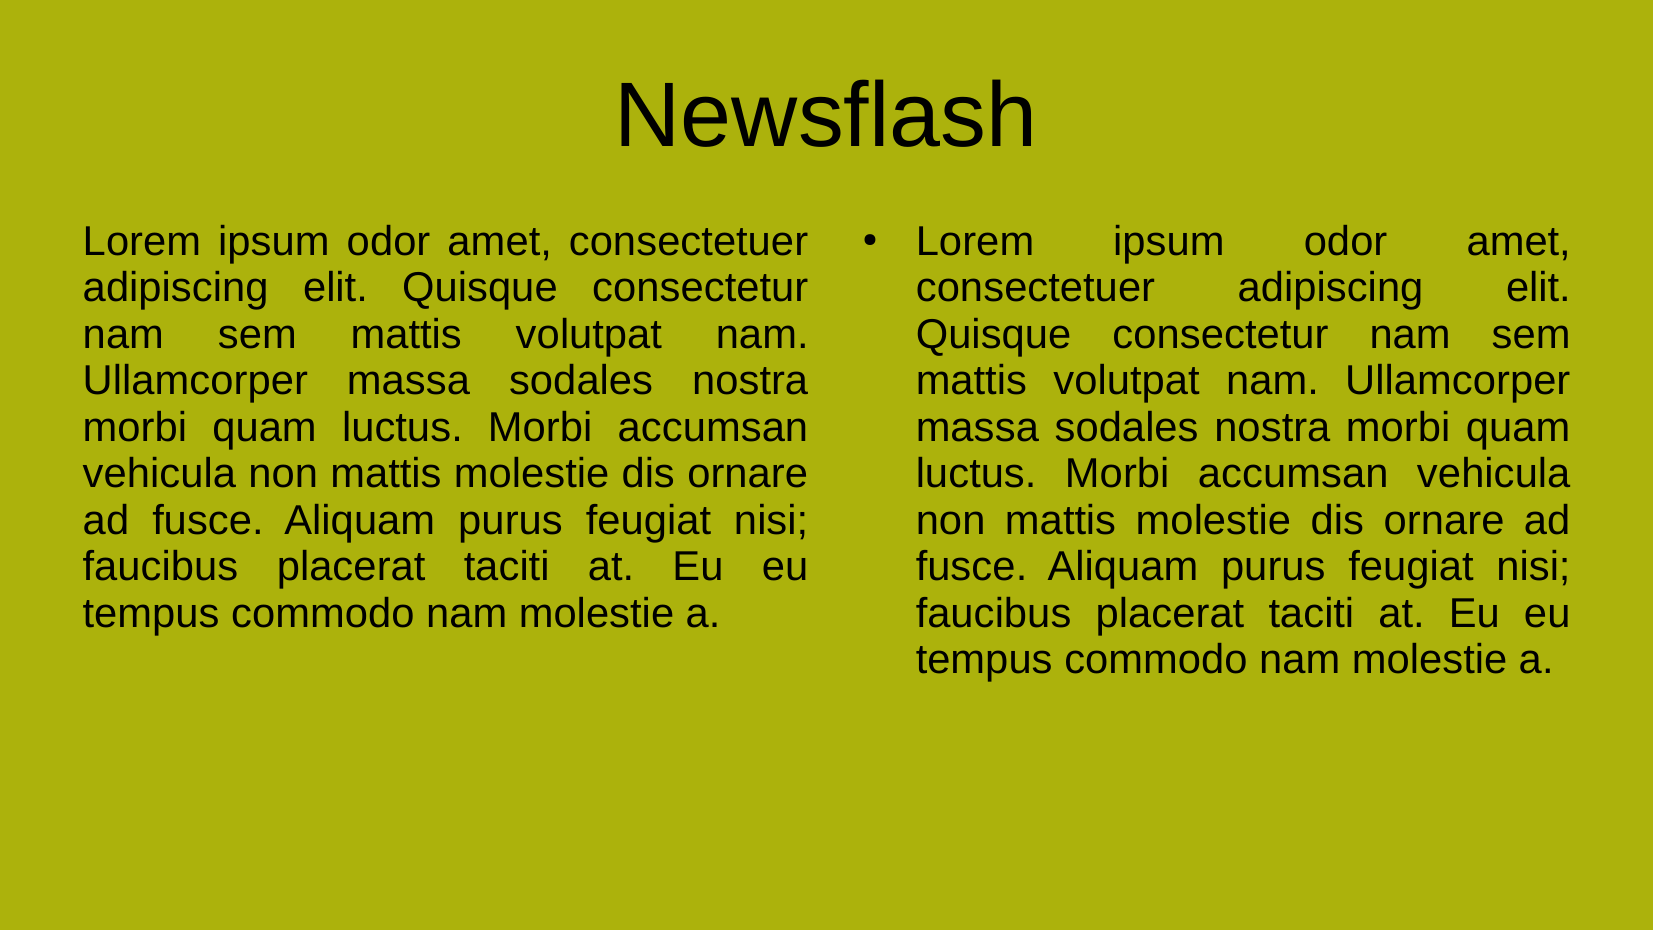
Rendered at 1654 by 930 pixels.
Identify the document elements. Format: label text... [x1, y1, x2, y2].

list Lorem ipsum odor amet, consectetuer adipiscing elit. Quisque consectetur nam sem mattis volutpat nam. Ullamcorper massa sodales nostra morbi quam luctus. Morbi accumsan vehicula non mattis molestie dis ornare ad fusce. Aliquam purus feugiat nisi; faucibus placerat taciti at. Eu eu tempus commodo nam molestie a. [844, 217, 1571, 757]
list Lorem ipsum odor amet, consectetuer adipiscing elit. Quisque consectetur nam sem mattis volutpat nam. Ullamcorper massa sodales nostra morbi quam luctus. Morbi accumsan vehicula non mattis molestie dis ornare ad fusce. Aliquam purus feugiat nisi; faucibus placerat taciti at. Eu eu tempus commodo nam molestie a. [82, 217, 809, 757]
title Newsflash [82, 37, 1571, 193]
